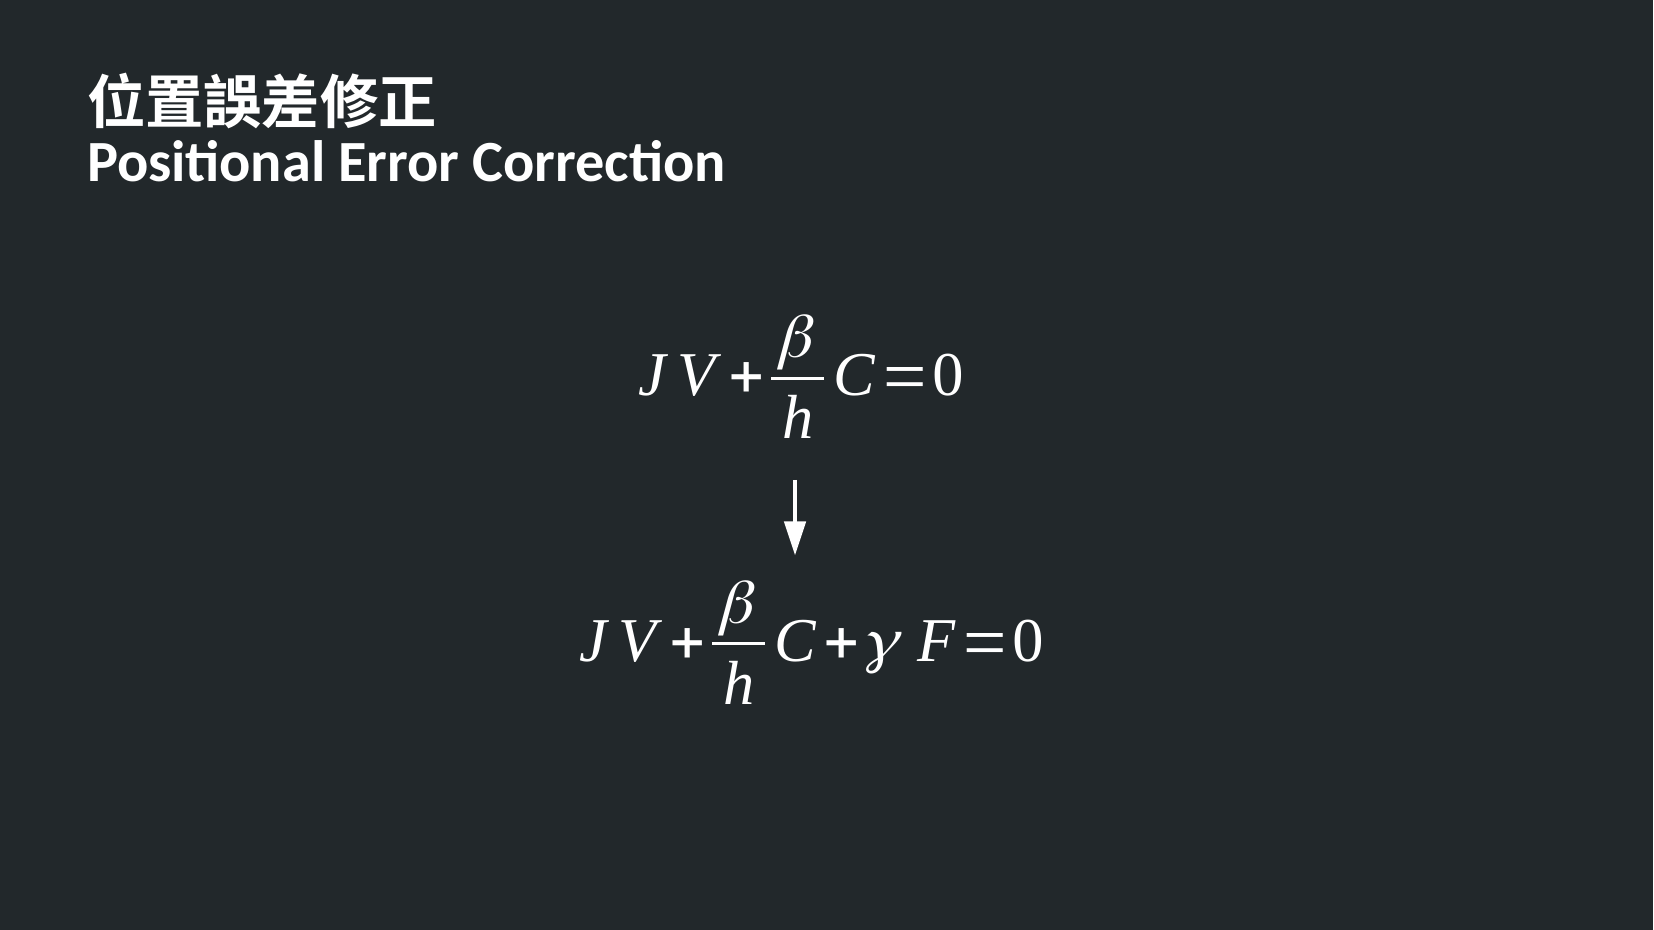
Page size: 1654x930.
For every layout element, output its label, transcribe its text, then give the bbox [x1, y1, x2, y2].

chart [630, 311, 971, 452]
text_box 位置誤差修正 Positional Error Correction [72, 72, 1363, 221]
chart [570, 577, 1051, 718]
